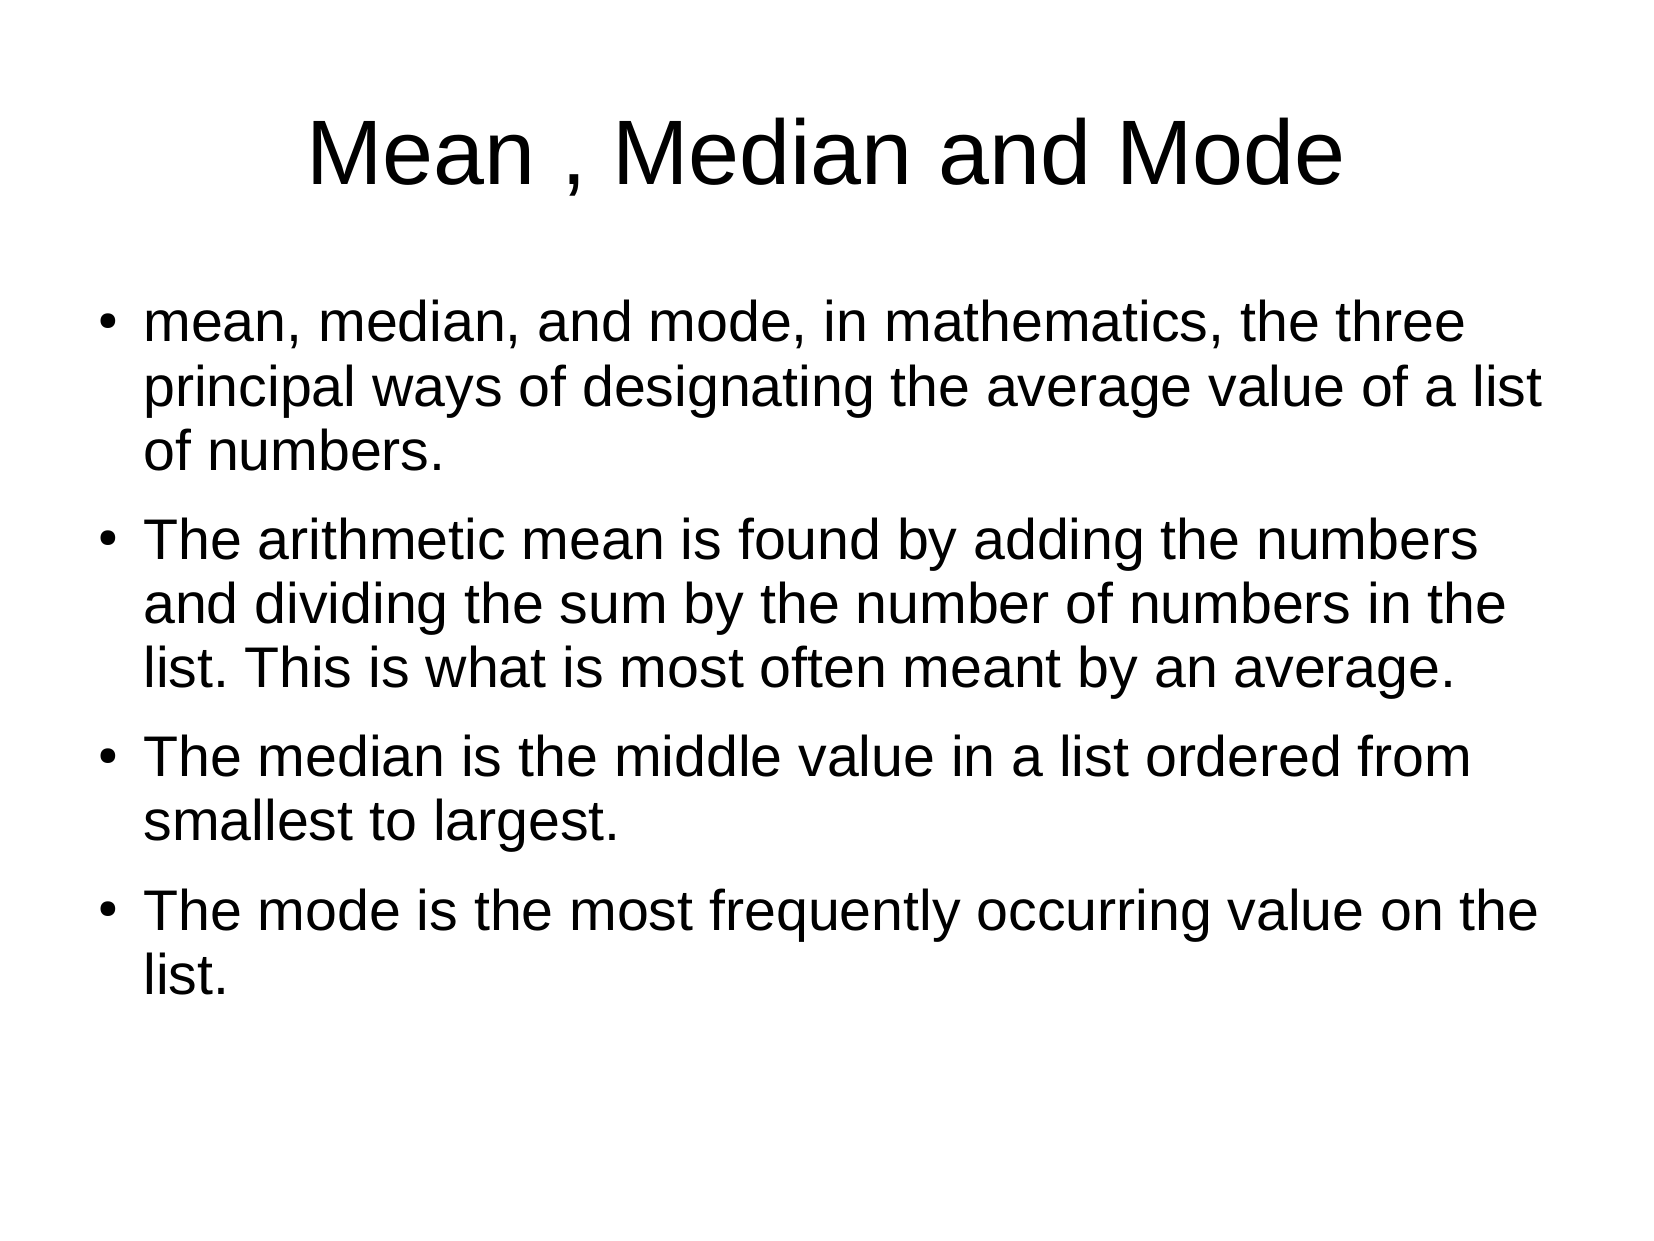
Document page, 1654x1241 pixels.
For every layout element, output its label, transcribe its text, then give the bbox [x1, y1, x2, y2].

list mean, median, and mode, in mathematics, the three principal ways of designating the average value of a list of numbers. The arithmetic mean is found by adding the numbers and dividing the sum by the number of numbers in the list. This is what is most often meant by an average. The median is the middle value in a list ordered from smallest to largest. The mode is the most frequently occurring value on the list. [82, 290, 1571, 1010]
title Mean , Median and Mode [82, 49, 1571, 257]
